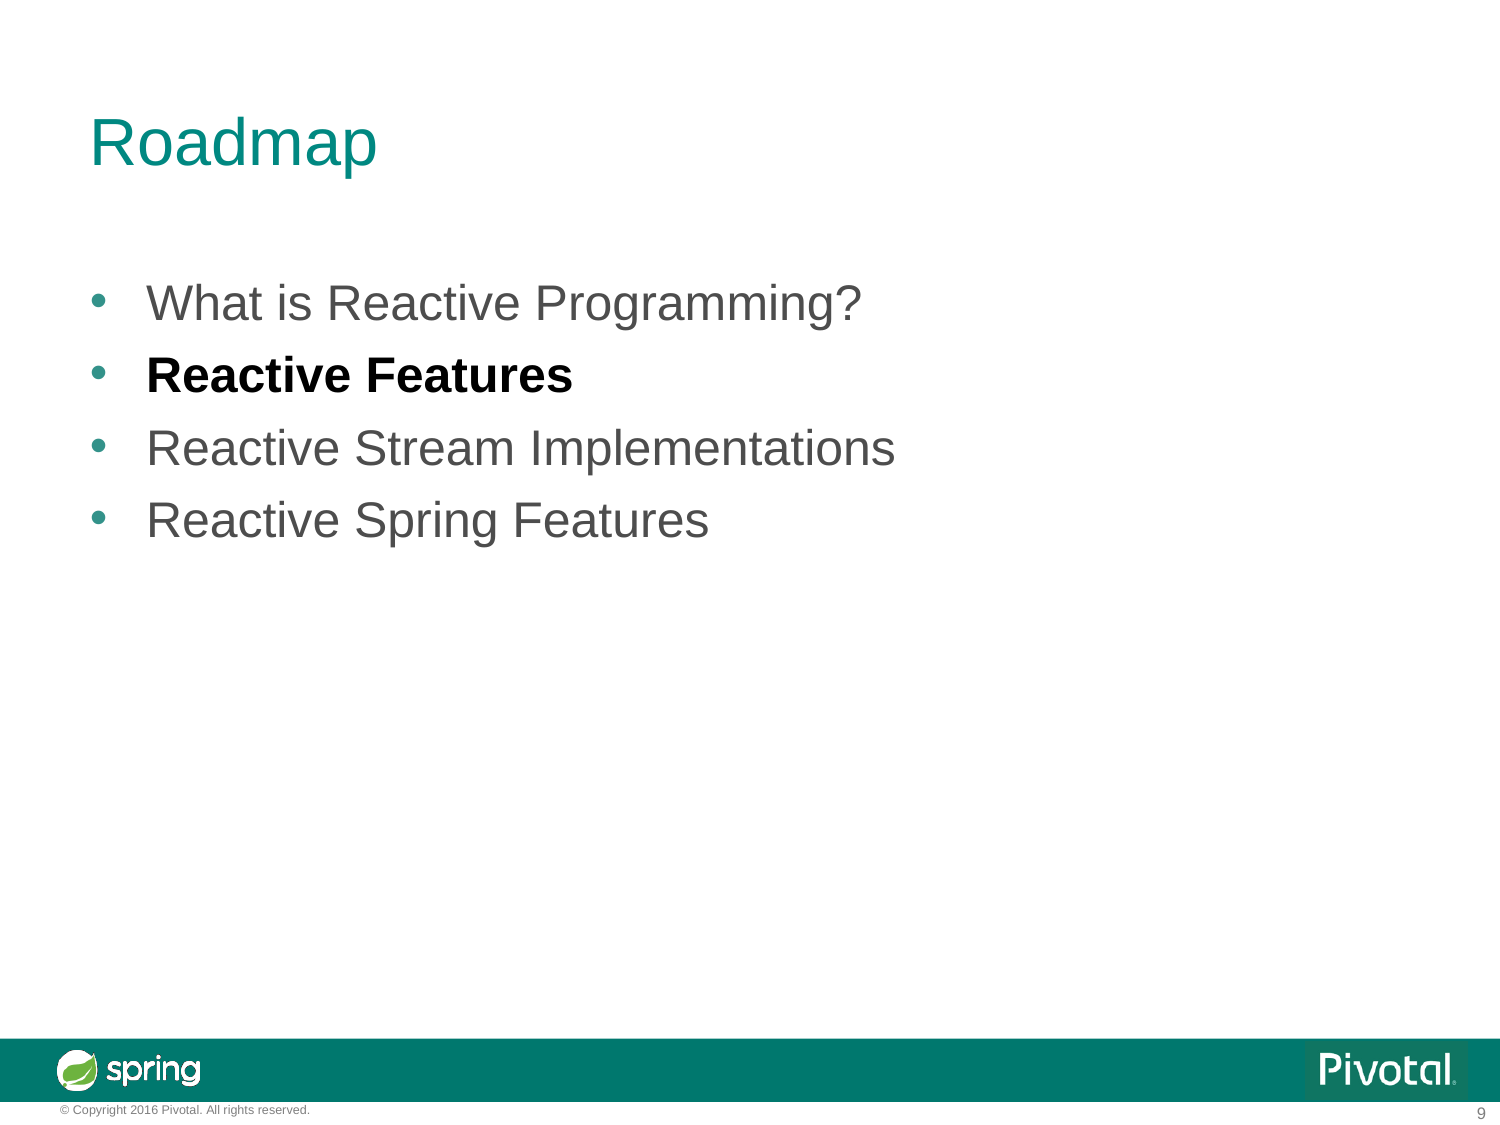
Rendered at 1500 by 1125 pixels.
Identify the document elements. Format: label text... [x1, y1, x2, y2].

picture [32, 1039, 210, 1101]
list What is Reactive Programming? Reactive Features Reactive Stream Implementations Reactive Spring Features [75, 262, 1426, 556]
title Roadmap [75, 45, 1426, 233]
picture [1305, 1041, 1468, 1100]
